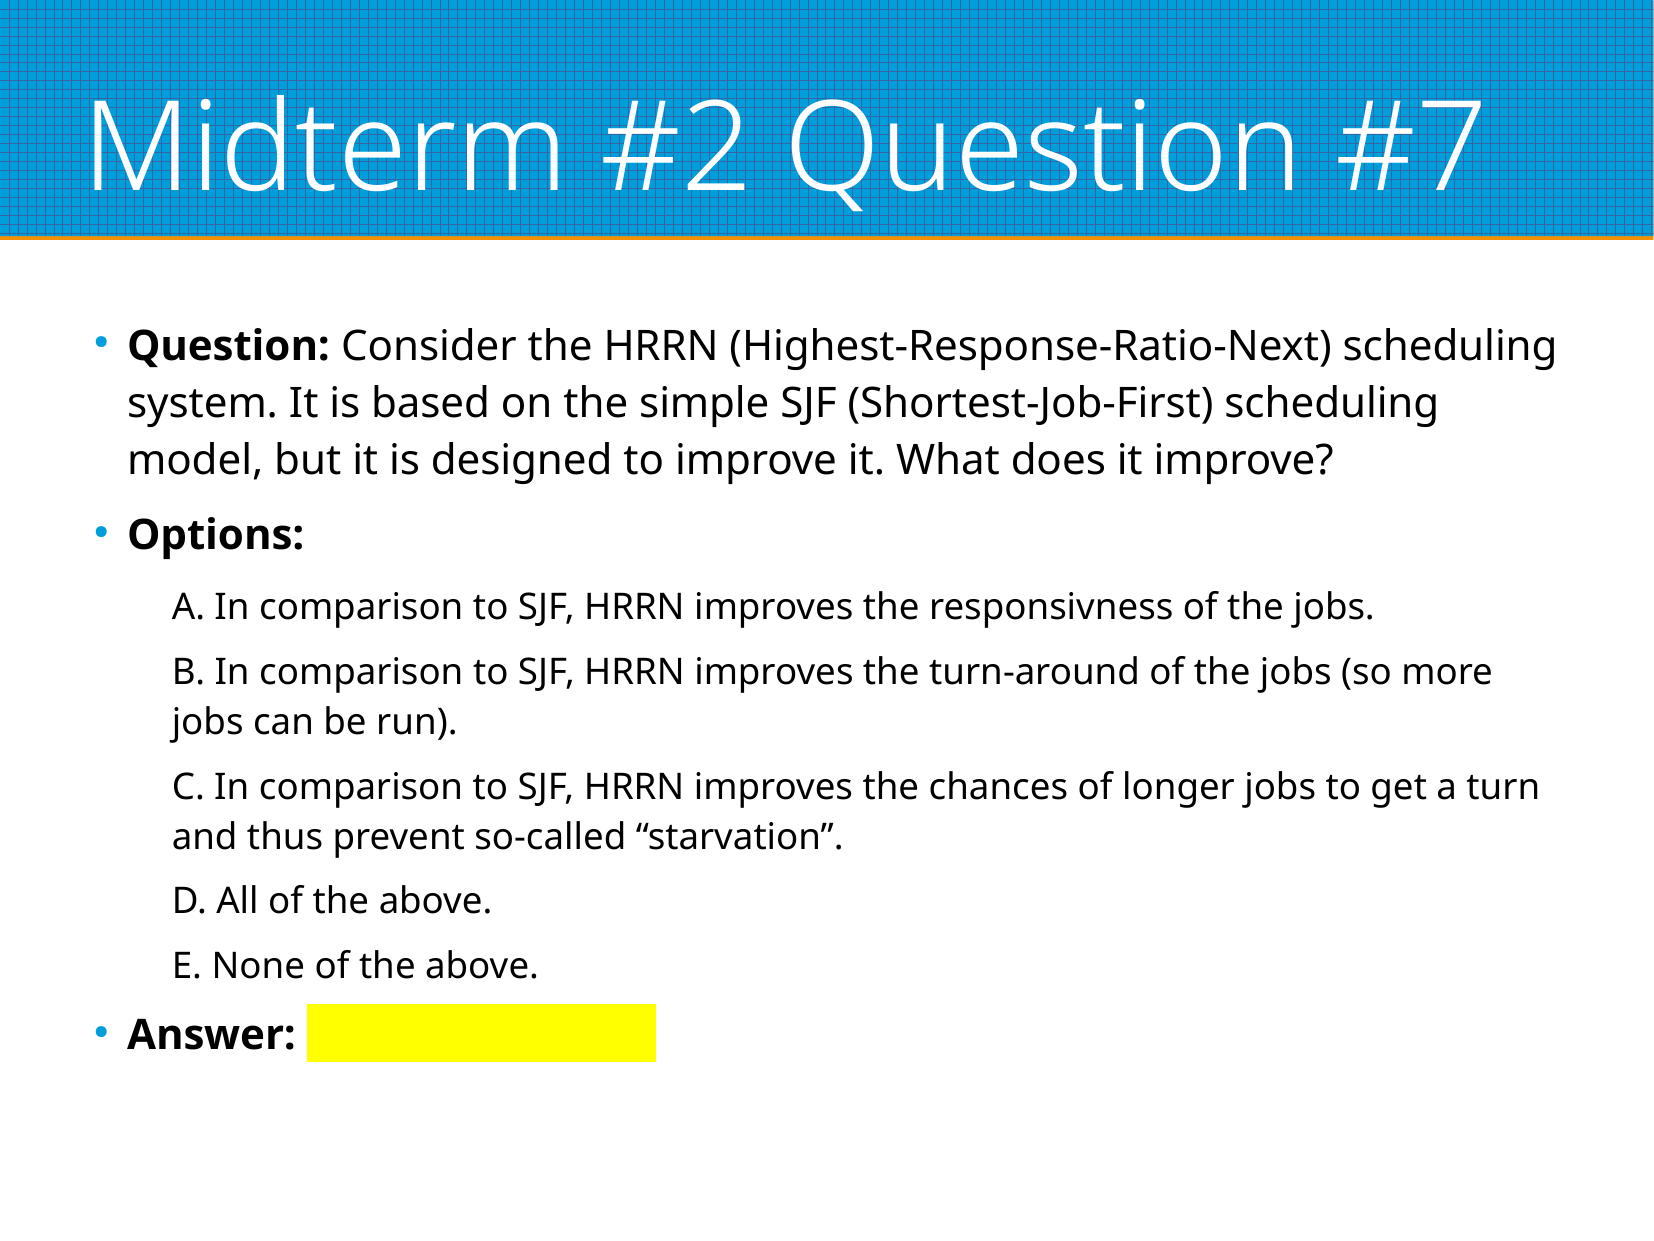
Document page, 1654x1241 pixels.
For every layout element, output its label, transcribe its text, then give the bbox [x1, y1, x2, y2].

title Midterm #2 Question #7 [82, 19, 1571, 227]
list Question: Consider the HRRN (Highest-Response-Ratio-Next) scheduling system. It is based on the simple SJF (Shortest-Job-First) scheduling model, but it is designed to improve it. What does it improve? Options: A. In comparison to SJF, HRRN improves the responsivness of the jobs. B. In comparison to SJF, HRRN improves the turn-around of the jobs (so more jobs can be run). C. In comparison to SJF, HRRN improves the chances of longer jobs to get a turn and thus prevent so-called “starvation”. D. All of the above. E. None of the above. Answer: When In Doubt: C [82, 314, 1563, 1081]
